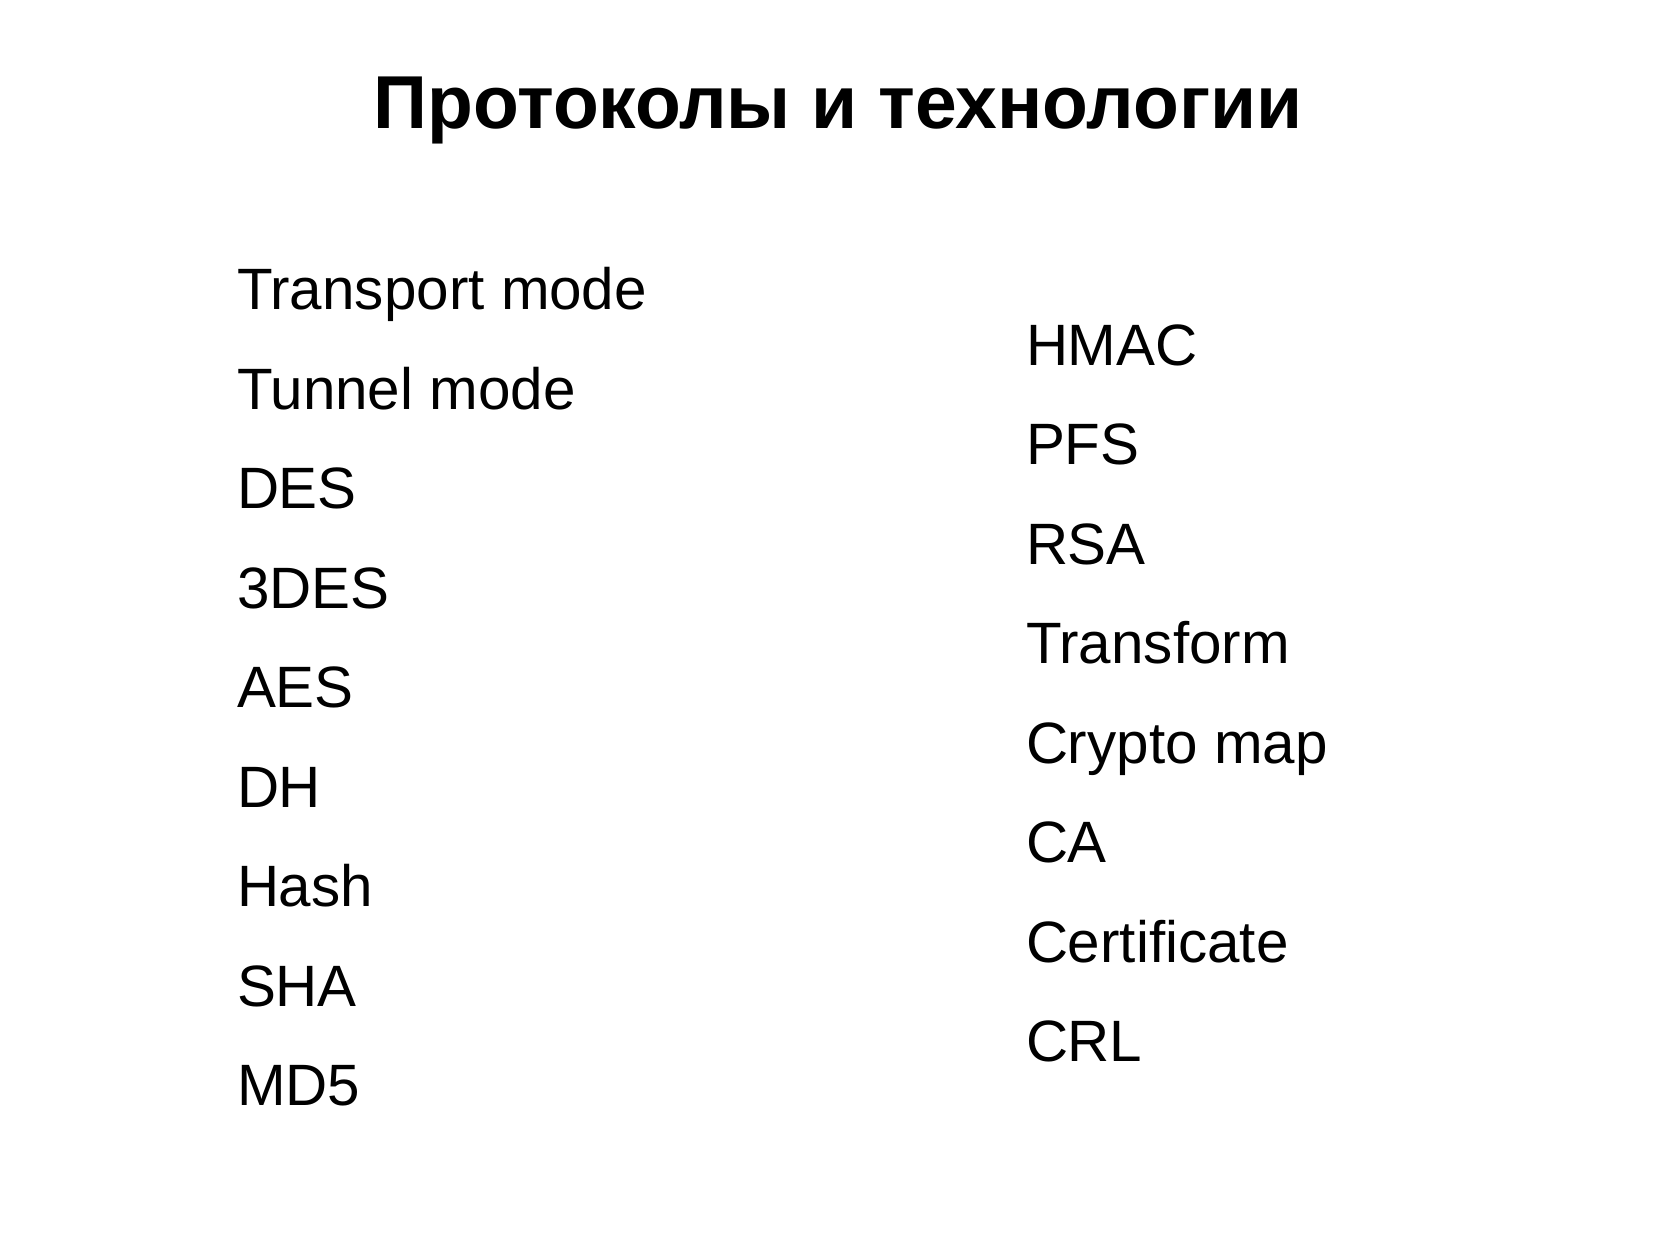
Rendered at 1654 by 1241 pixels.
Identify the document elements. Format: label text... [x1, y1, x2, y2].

list HMAC PFS RSA Transform Crypto map CA Certificate CRL [1012, 300, 1652, 1081]
text_box Протоколы и технологии [64, 37, 1613, 151]
list Transport mode Tunnel mode DES 3DES AES DH Hash SHA MD5 [223, 243, 863, 1126]
